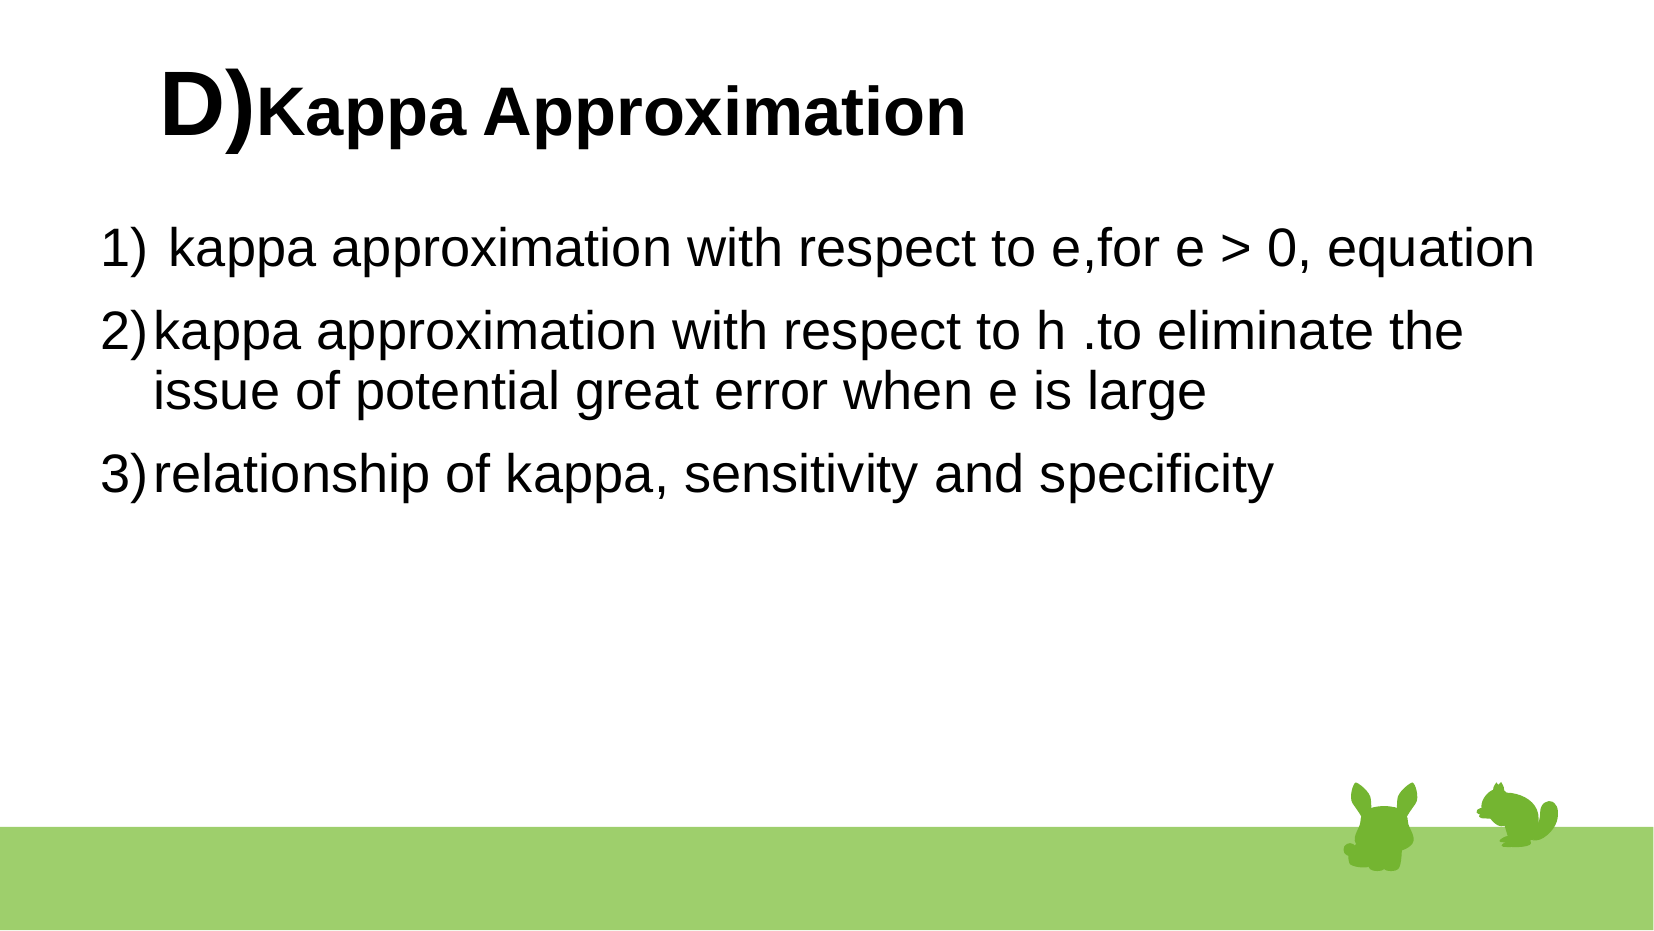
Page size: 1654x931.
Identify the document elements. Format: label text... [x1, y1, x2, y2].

title D)Kappa Approximation [88, 29, 1565, 178]
list KAPPA APPROXIMATION WITH RESPECT TO E,For e > 0, equation KAPPA APPROXIMATION WITH RESPECT TO H .To eliminate the issue of potential great error when e is large RELATIONSHIP OF KAPPA, SENSITIVITY AND SPECIFICITY [82, 217, 1571, 758]
